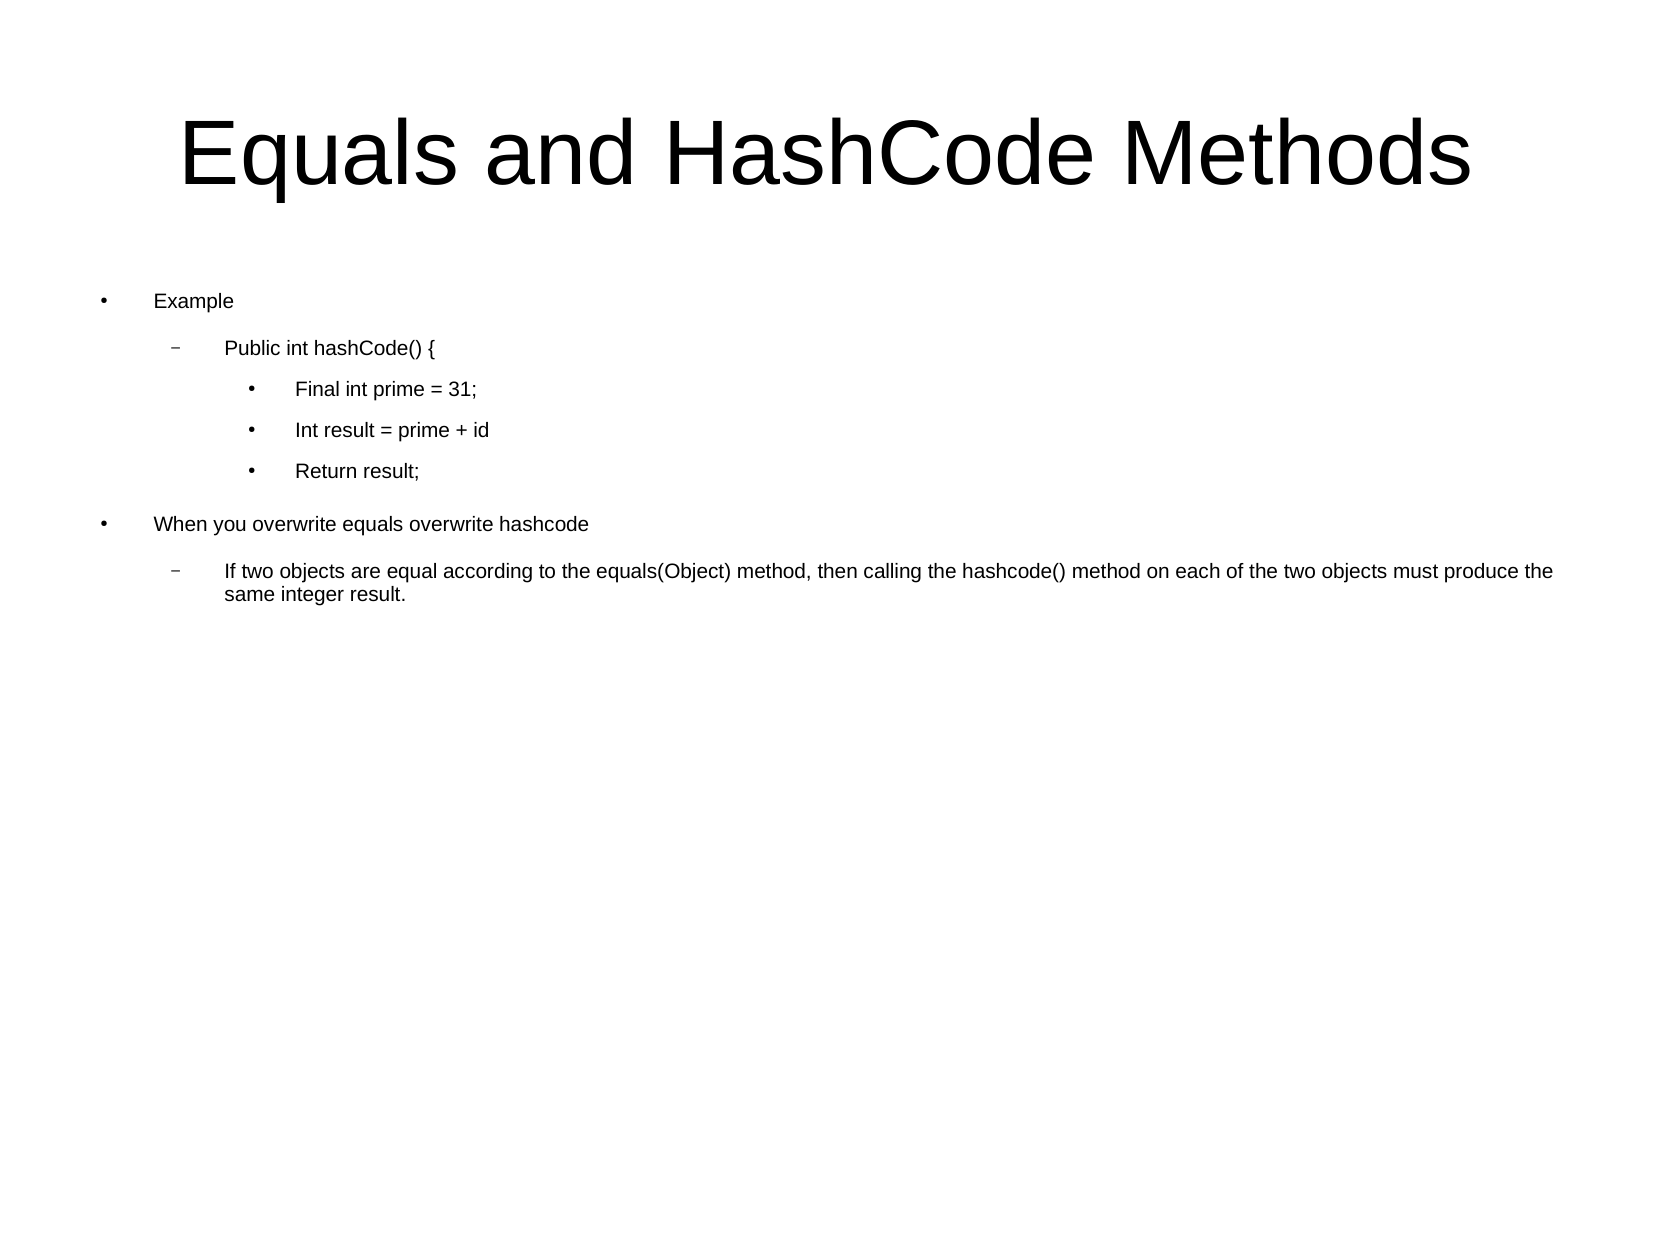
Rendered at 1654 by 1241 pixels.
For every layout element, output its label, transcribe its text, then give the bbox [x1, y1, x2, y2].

list Example Public int hashCode() { Final int prime = 31; Int result = prime + id Return result; When you overwrite equals overwrite hashcode If two objects are equal according to the equals(Object) method, then calling the hashcode() method on each of the two objects must produce the same integer result. [82, 290, 1571, 1010]
title Equals and HashCode Methods [82, 49, 1571, 257]
